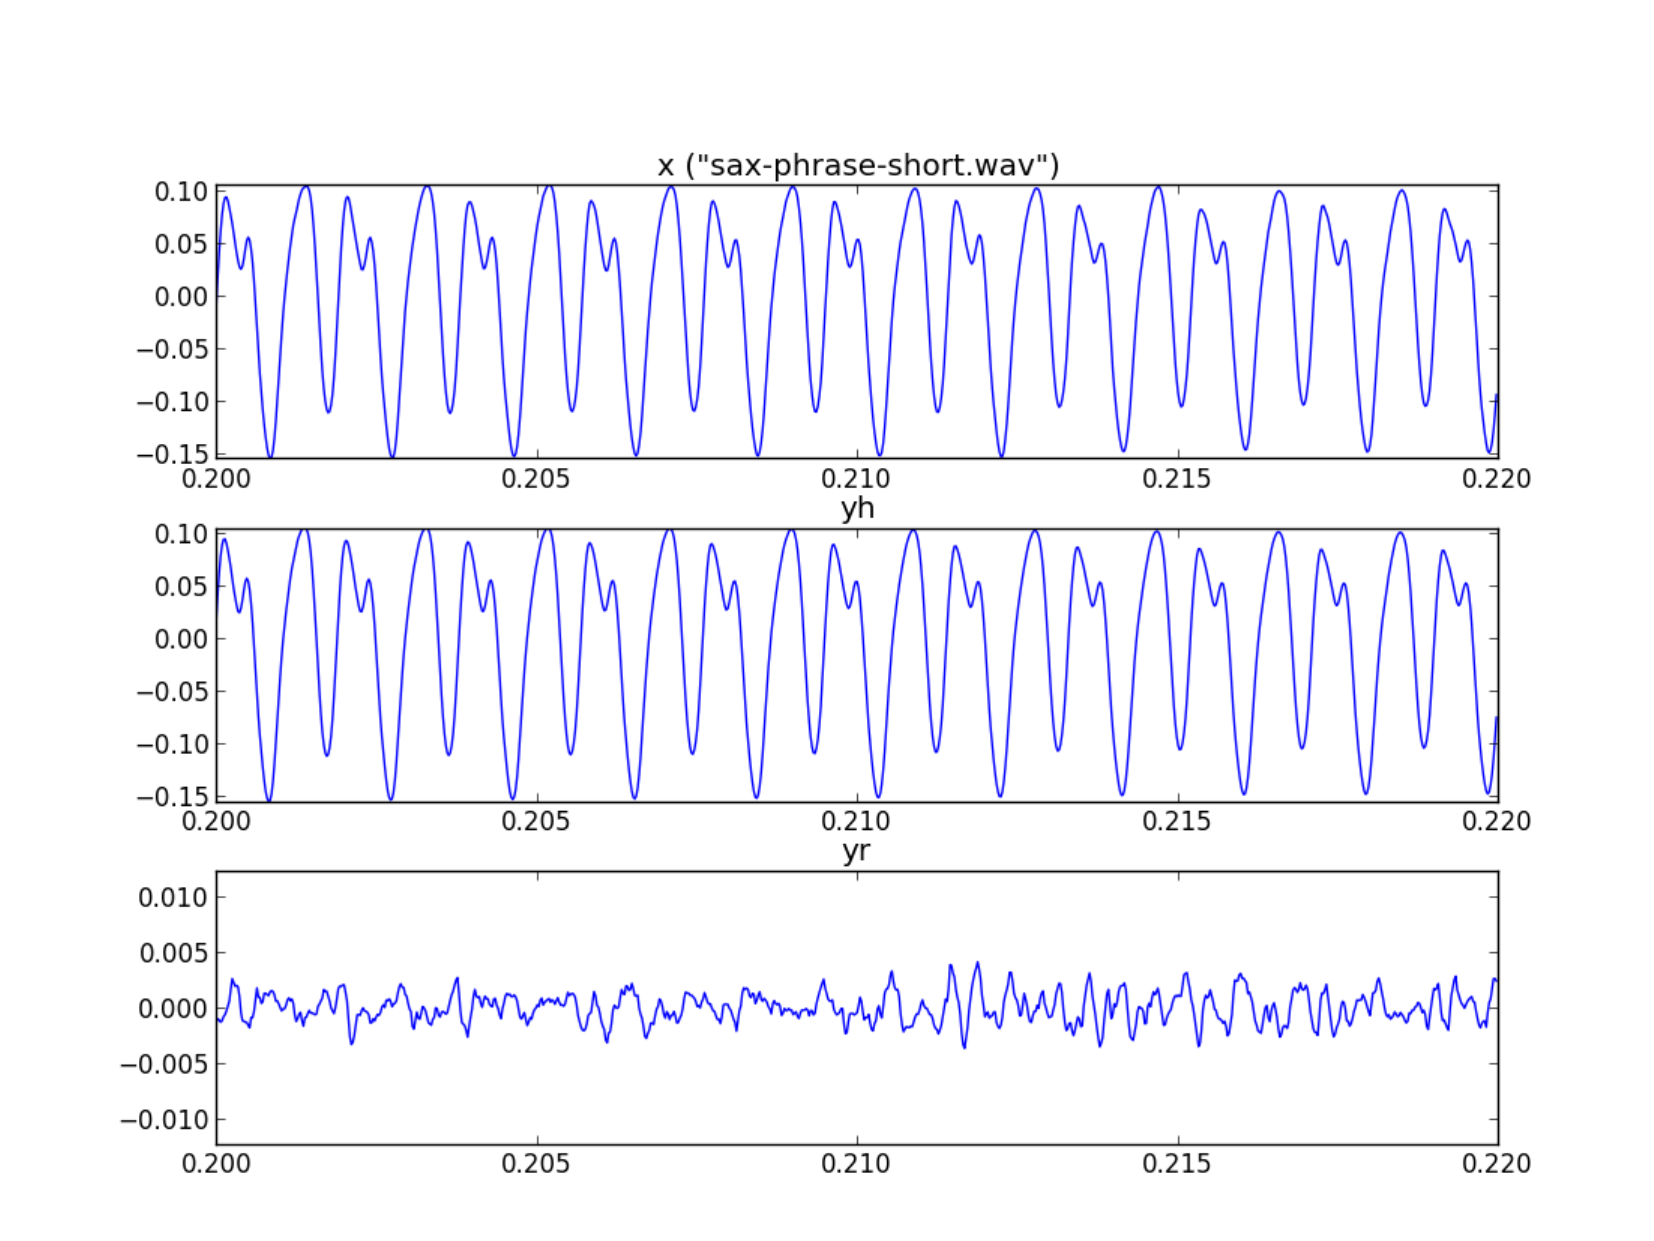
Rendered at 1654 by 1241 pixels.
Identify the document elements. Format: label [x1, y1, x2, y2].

picture [114, 72, 1549, 1209]
